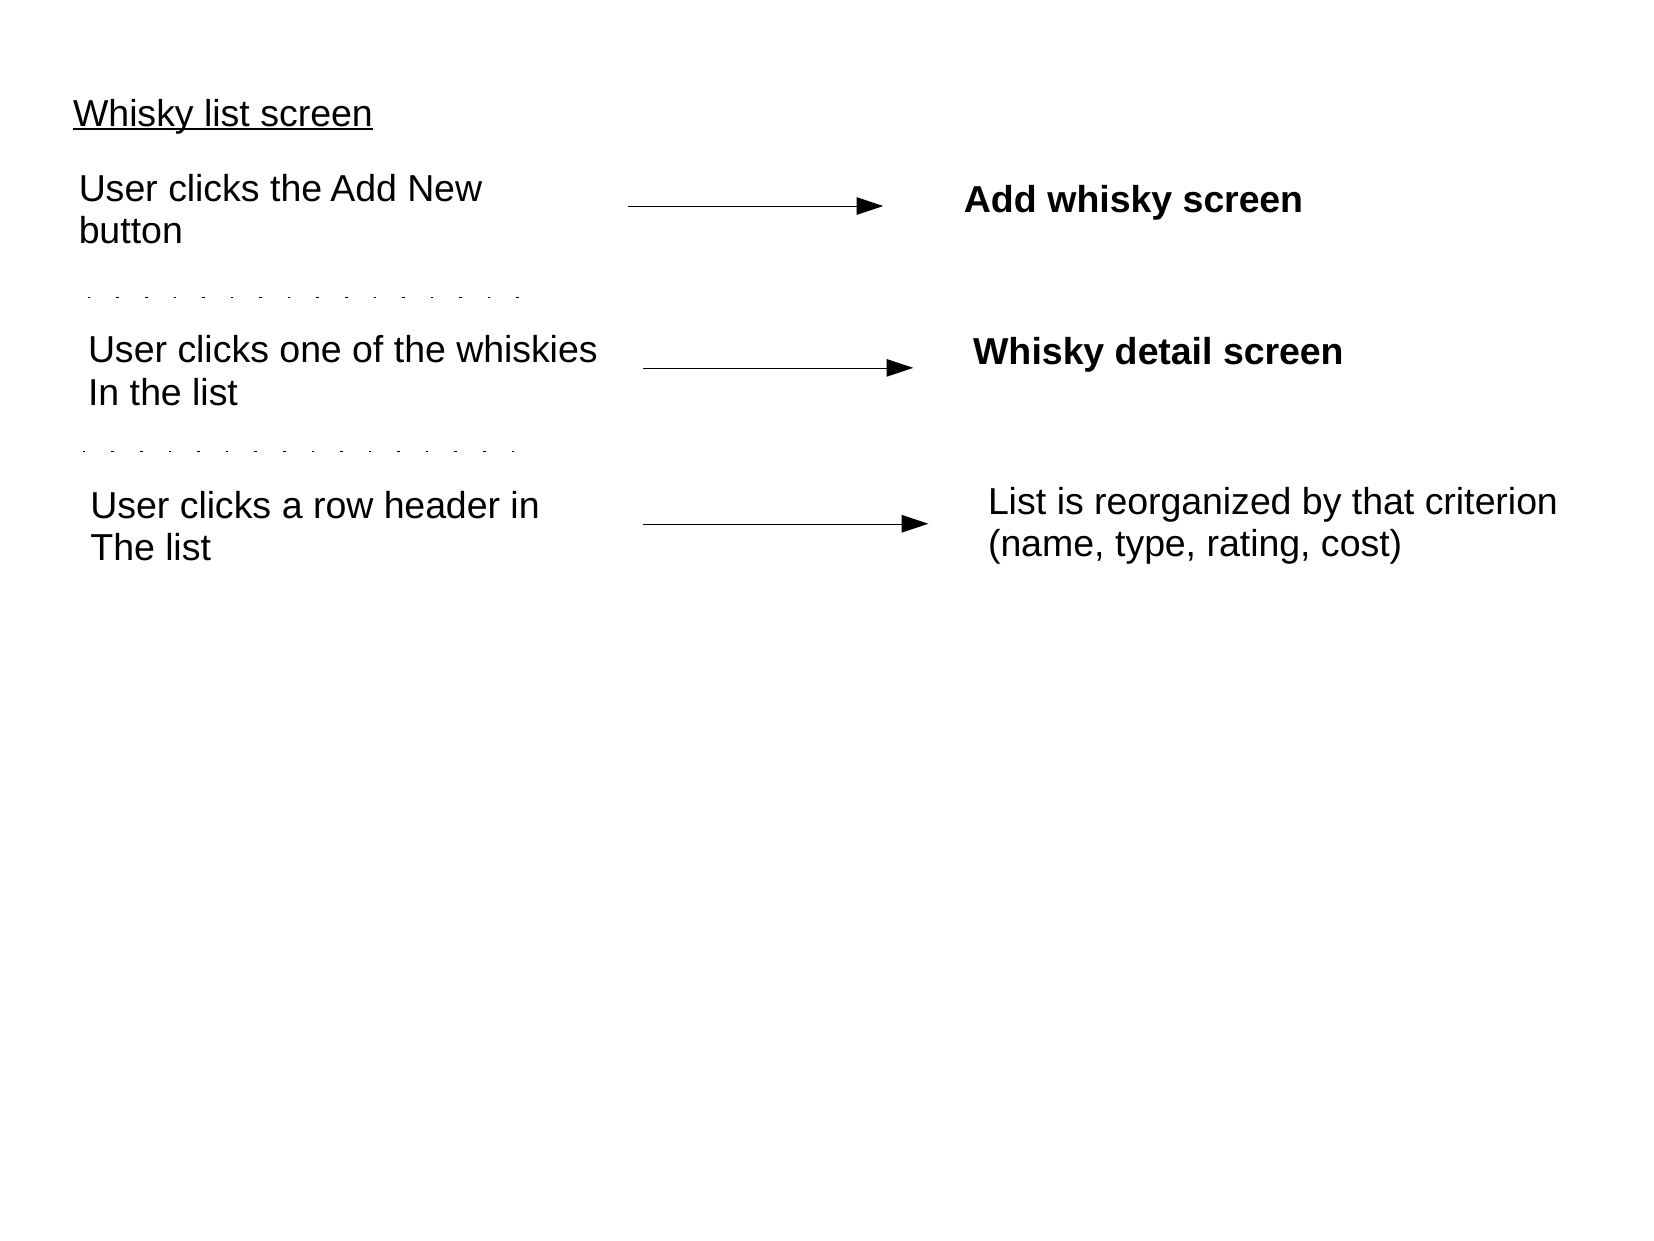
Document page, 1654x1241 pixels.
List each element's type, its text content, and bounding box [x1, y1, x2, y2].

text_box User clicks one of the whiskies In the list [73, 321, 613, 421]
text_box User clicks a row header in The list [75, 477, 555, 577]
text_box Add whisky screen [949, 170, 1319, 228]
text_box Whisky list screen [58, 84, 388, 142]
text_box List is reorganized by that criterion (name, type, rating, cost) [973, 473, 1573, 615]
text_box Whisky detail screen [958, 322, 1359, 380]
text_box User clicks the Add New button [63, 159, 508, 259]
